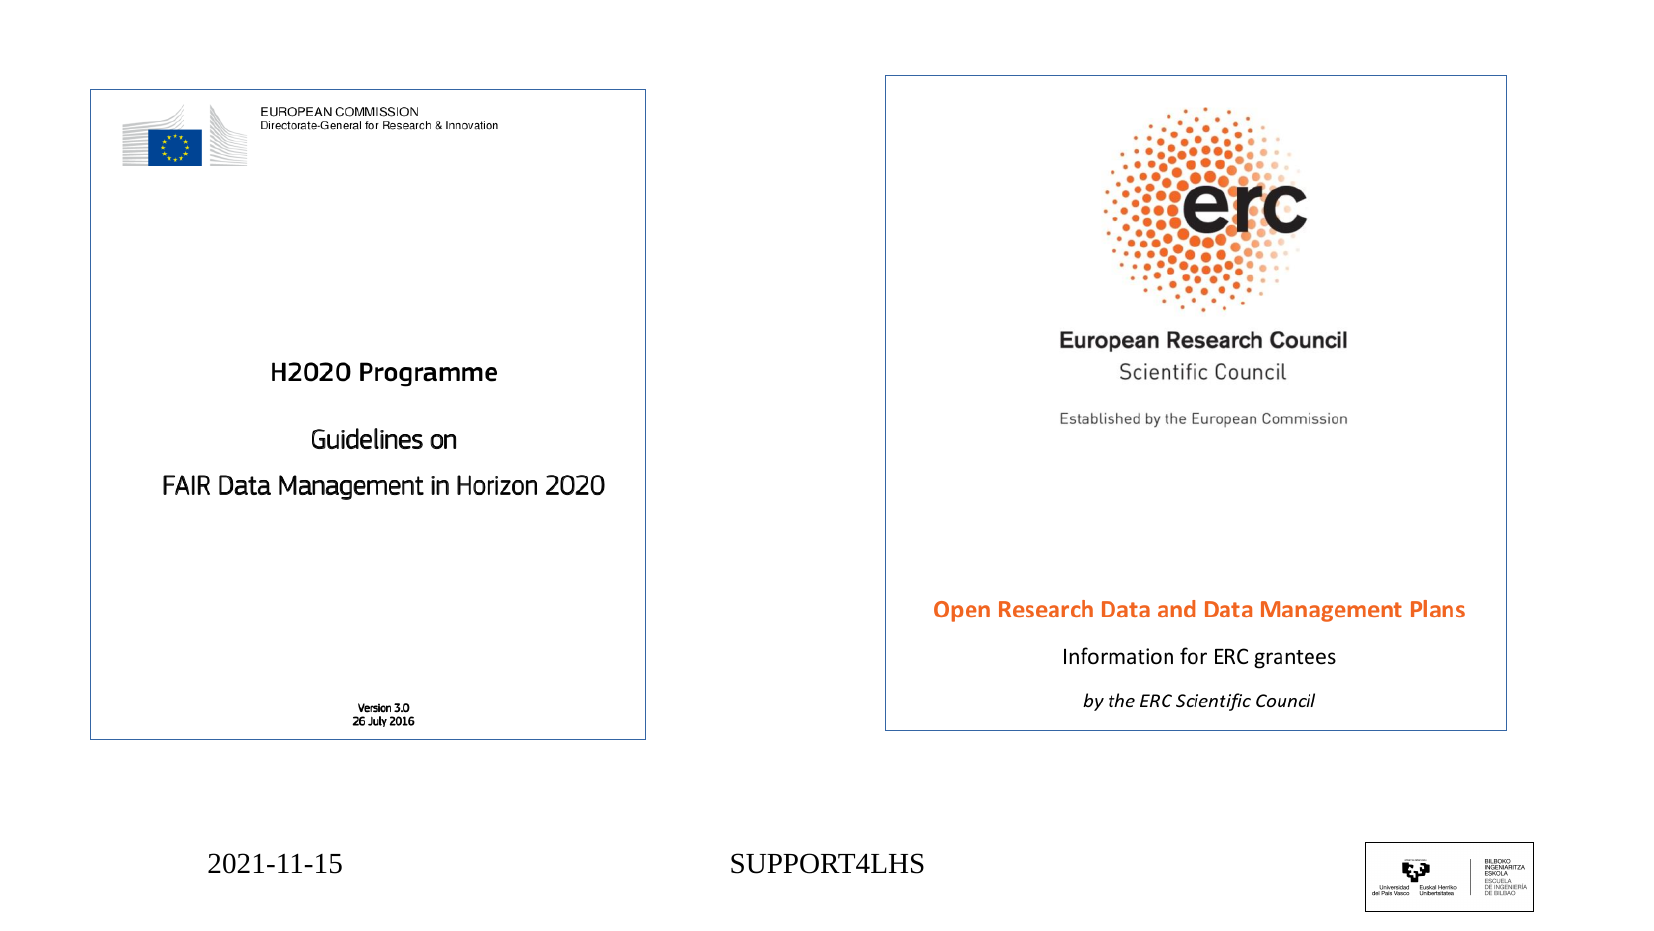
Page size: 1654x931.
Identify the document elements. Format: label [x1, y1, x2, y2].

picture [1366, 843, 1533, 911]
picture [885, 75, 1507, 731]
picture [90, 89, 646, 740]
